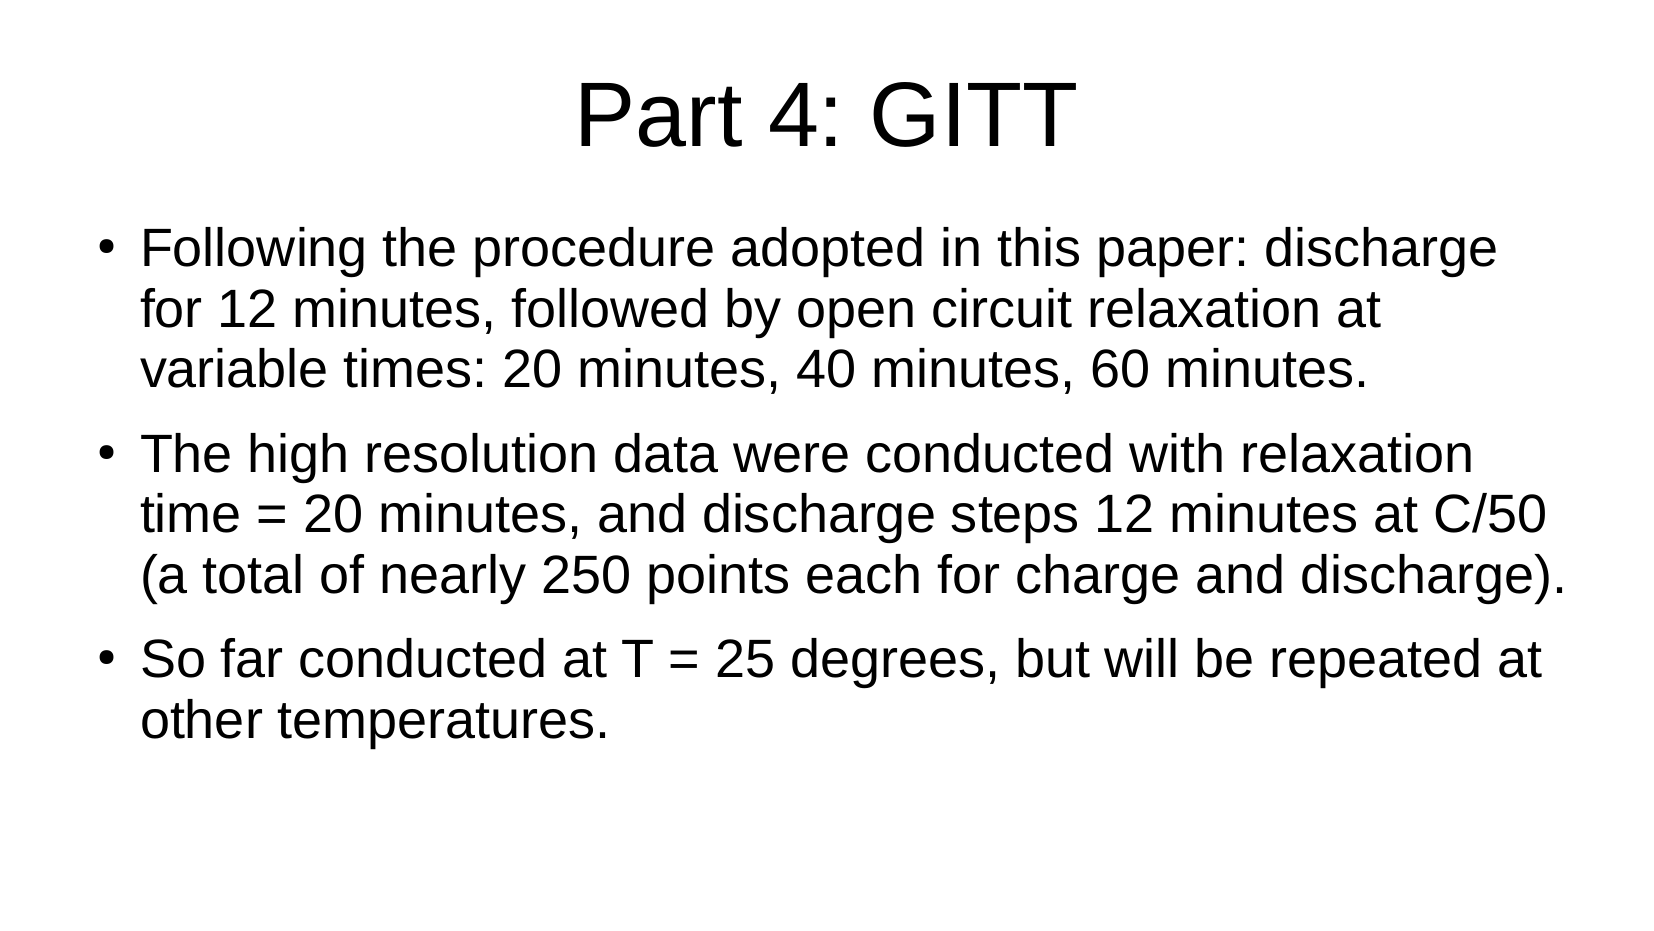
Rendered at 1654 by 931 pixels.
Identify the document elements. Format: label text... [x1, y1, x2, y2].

list Following the procedure adopted in this paper: discharge for 12 minutes, followed by open circuit relaxation at variable times: 20 minutes, 40 minutes, 60 minutes. The high resolution data were conducted with relaxation time = 20 minutes, and discharge steps 12 minutes at C/50 (a total of nearly 250 points each for charge and discharge). So far conducted at T = 25 degrees, but will be repeated at other temperatures. [82, 217, 1571, 758]
title Part 4: GITT [82, 37, 1571, 193]
